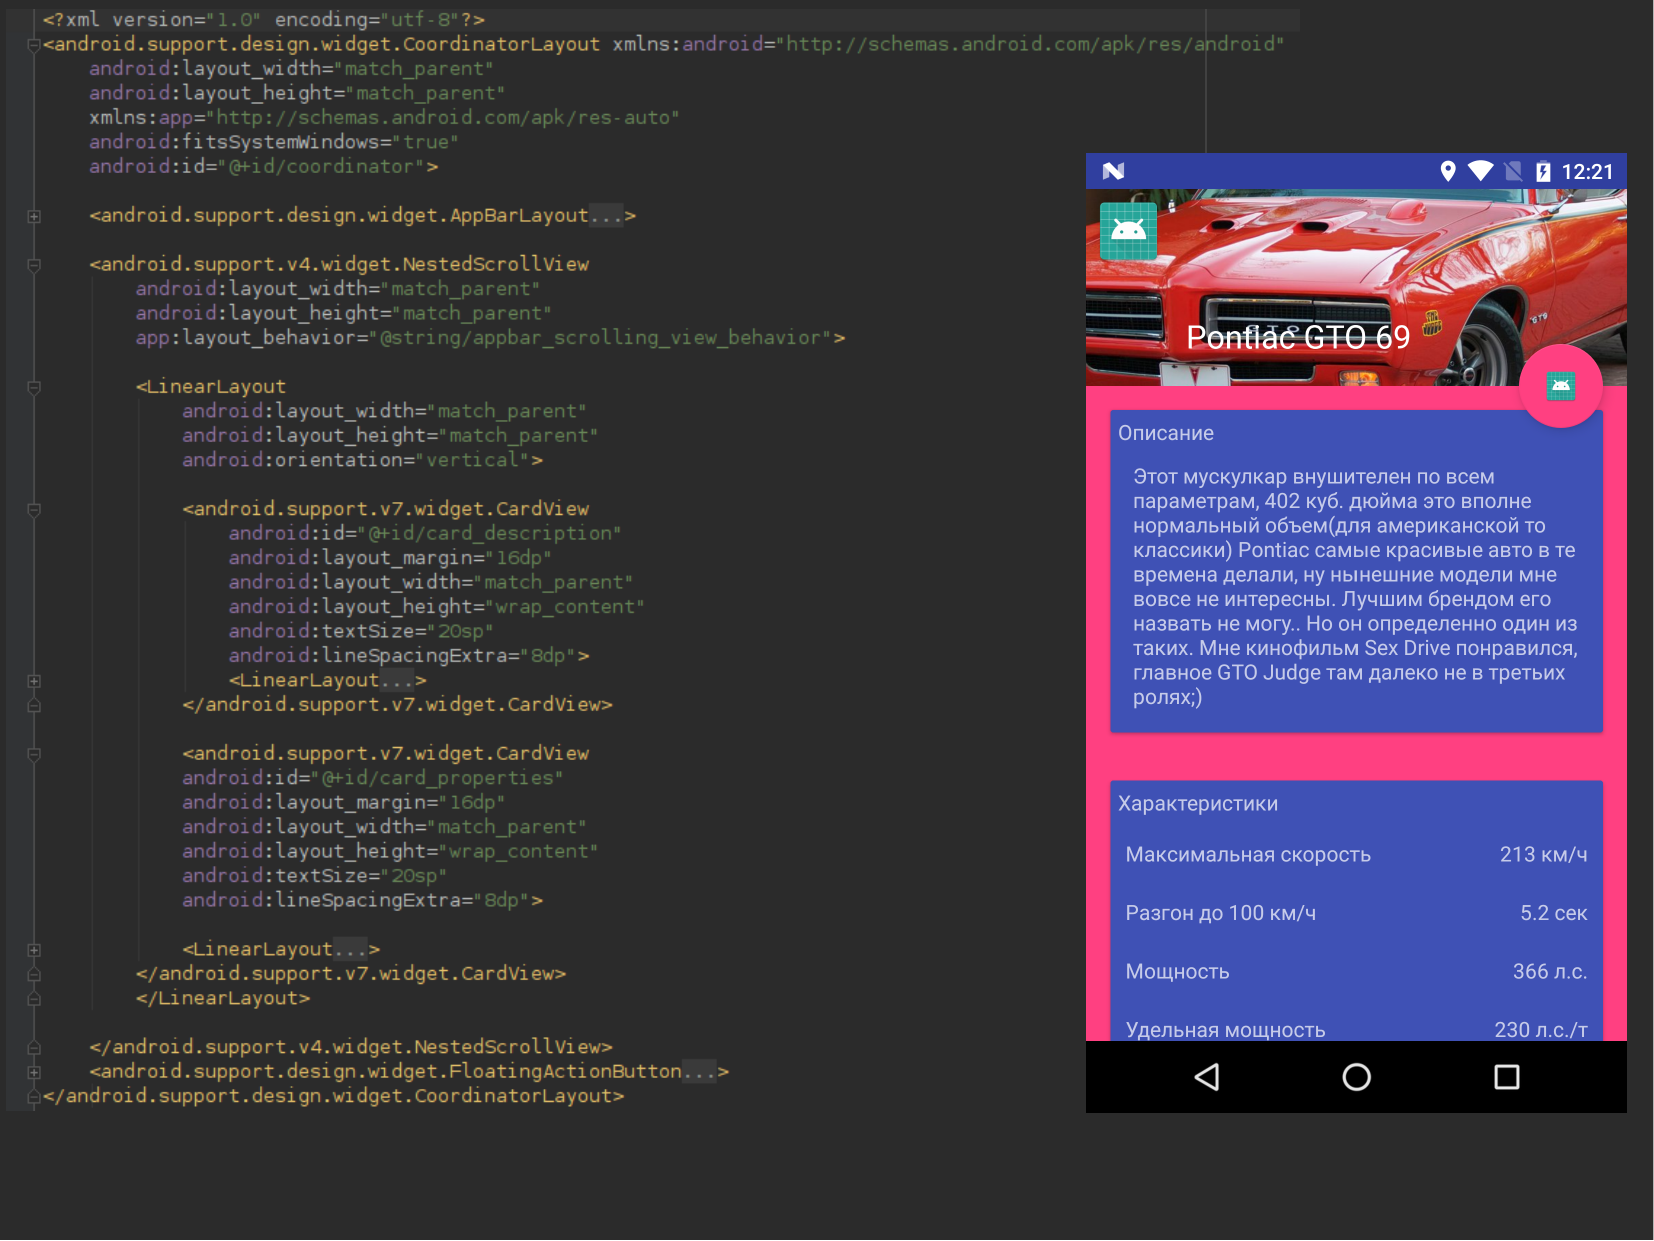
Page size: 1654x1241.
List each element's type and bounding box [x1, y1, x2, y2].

picture [6, 9, 1627, 1113]
